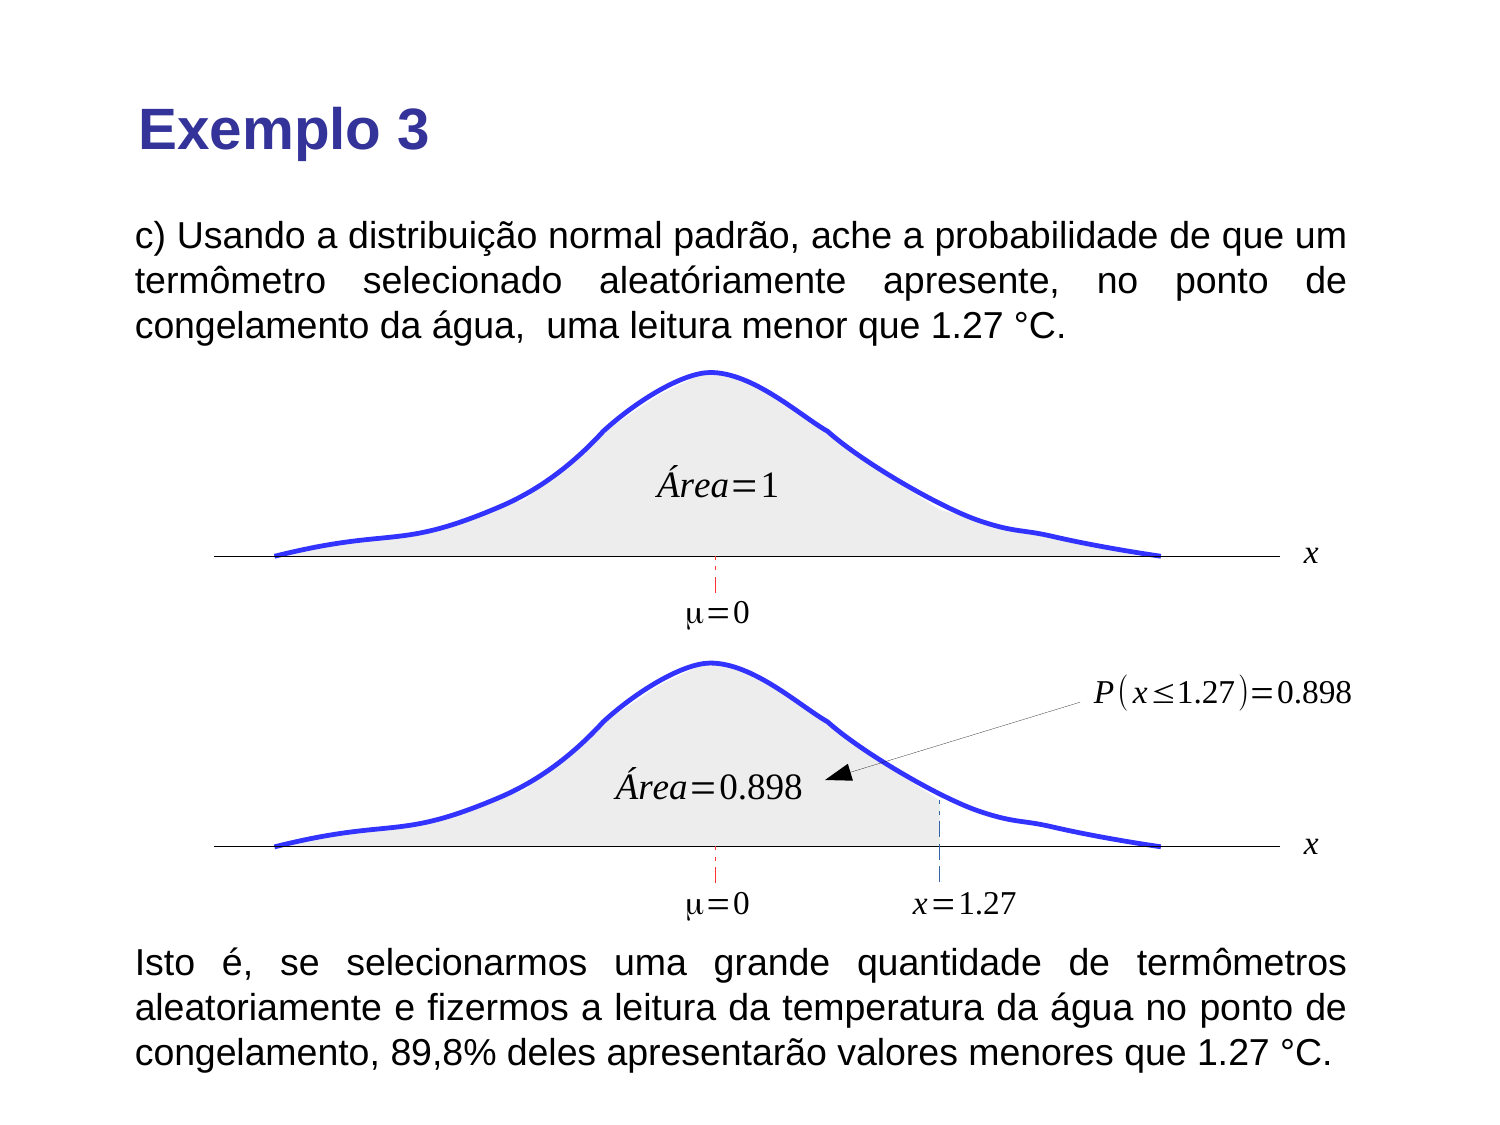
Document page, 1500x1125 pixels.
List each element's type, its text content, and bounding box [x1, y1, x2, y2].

text_box Isto é, se selecionarmos uma grande quantidade de termômetros aleatoriamente e fizermos a leitura da temperatura da água no ponto de congelamento, 89,8% deles apresentarão valores menores que 1.27 °C. [120, 930, 1363, 1081]
chart [606, 766, 810, 809]
chart [647, 464, 785, 506]
chart [678, 594, 757, 633]
text_box c) Usando a distribuição normal padrão, ache a probabilidade de que um termômetro selecionado aleatóriamente apresente, no ponto de congelamento da água, uma leitura menor que 1.27 °C. [120, 203, 1362, 354]
chart [1295, 534, 1327, 572]
chart [678, 884, 757, 923]
text_box Exemplo 3 [123, 84, 1400, 179]
chart [1085, 674, 1359, 715]
text_box [293, 666, 940, 846]
chart [1295, 824, 1327, 862]
chart [905, 884, 1024, 922]
text_box [291, 375, 1137, 556]
